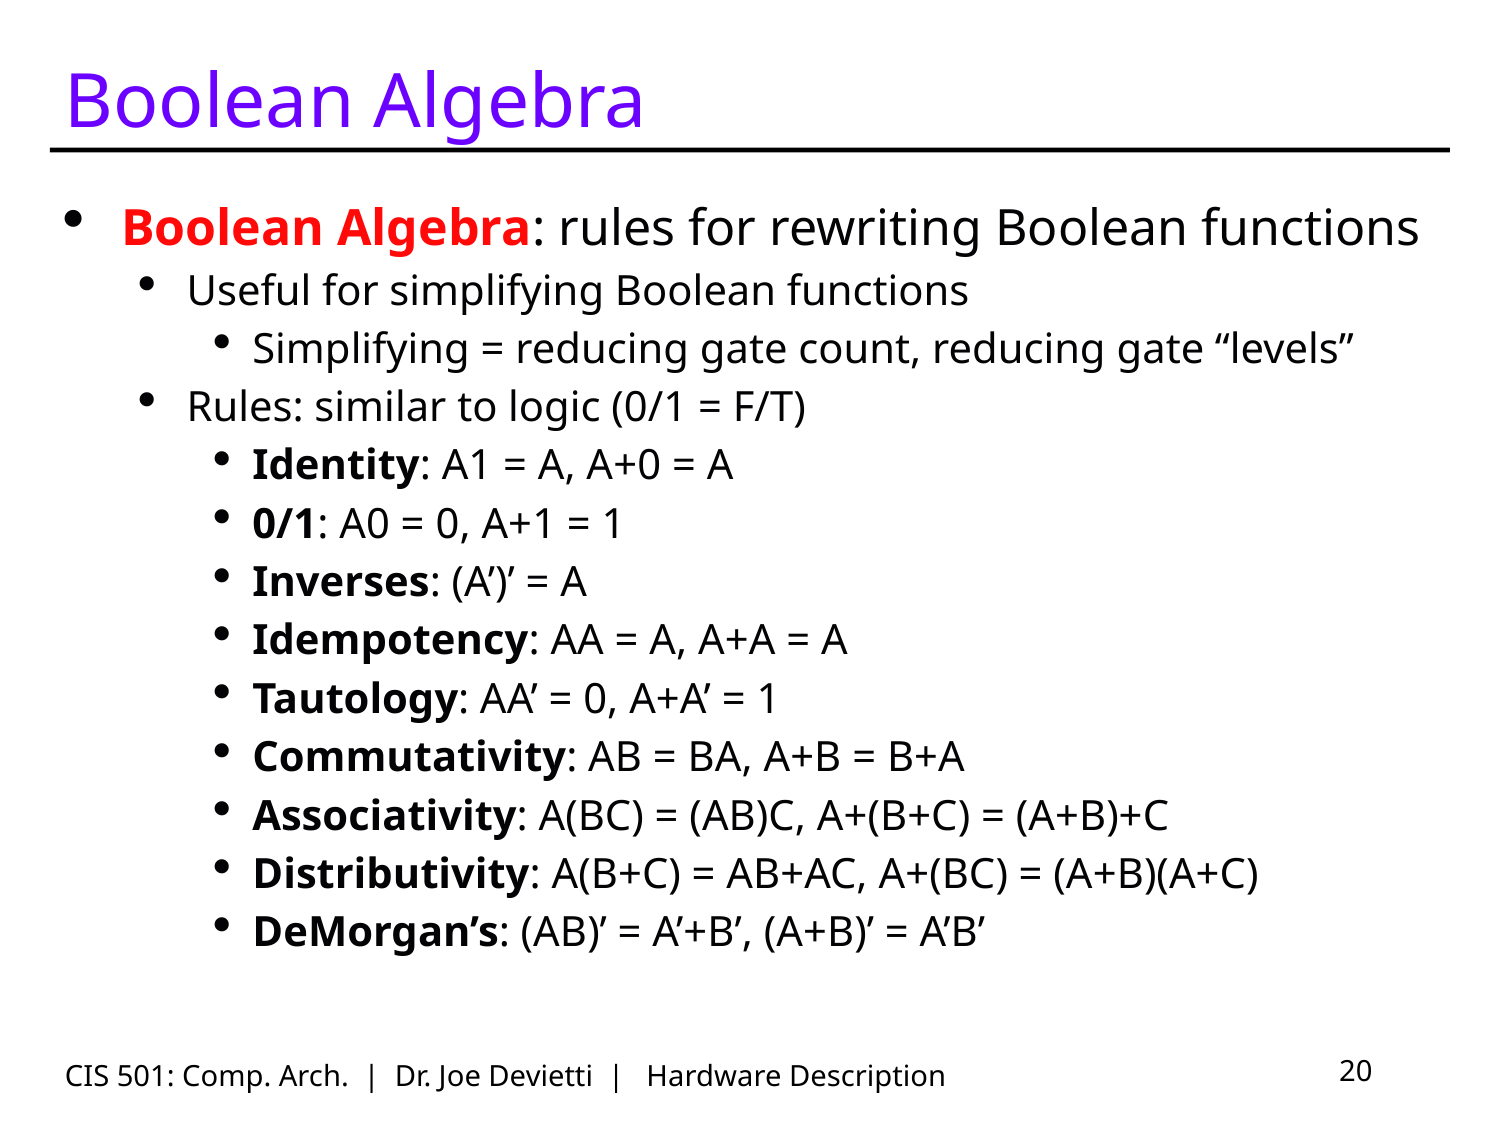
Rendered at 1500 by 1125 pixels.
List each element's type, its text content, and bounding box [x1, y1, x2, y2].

text_box CIS 501: Comp. Arch. | Dr. Joe Devietti | Hardware Description [49, 1049, 988, 1100]
text_box Boolean Algebra [49, 37, 1375, 150]
text_box Boolean Algebra: rules for rewriting Boolean functions Useful for simplifying Boolean functions Simplifying = reducing gate count, reducing gate “levels” Rules: similar to logic (0/1 = F/T) Identity: A1 = A, A+0 = A 0/1: A0 = 0, A+1 = 1 Inverses: (A’)’ = A Idempotency: AA = A, A+A = A Tautology: AA’ = 0, A+A’ = 1 Commutativity: AB = BA, A+B = B+A Associativity: A(BC) = (AB)C, A+(B+C) = (A+B)+C Distributivity: A(B+C) = AB+AC, A+(BC) = (A+B)(A+C) DeMorgan’s: (AB)’ = A’+B’, (A+B)’ = A’B’ [49, 187, 1450, 1025]
text_box <number> [1074, 1049, 1388, 1100]
